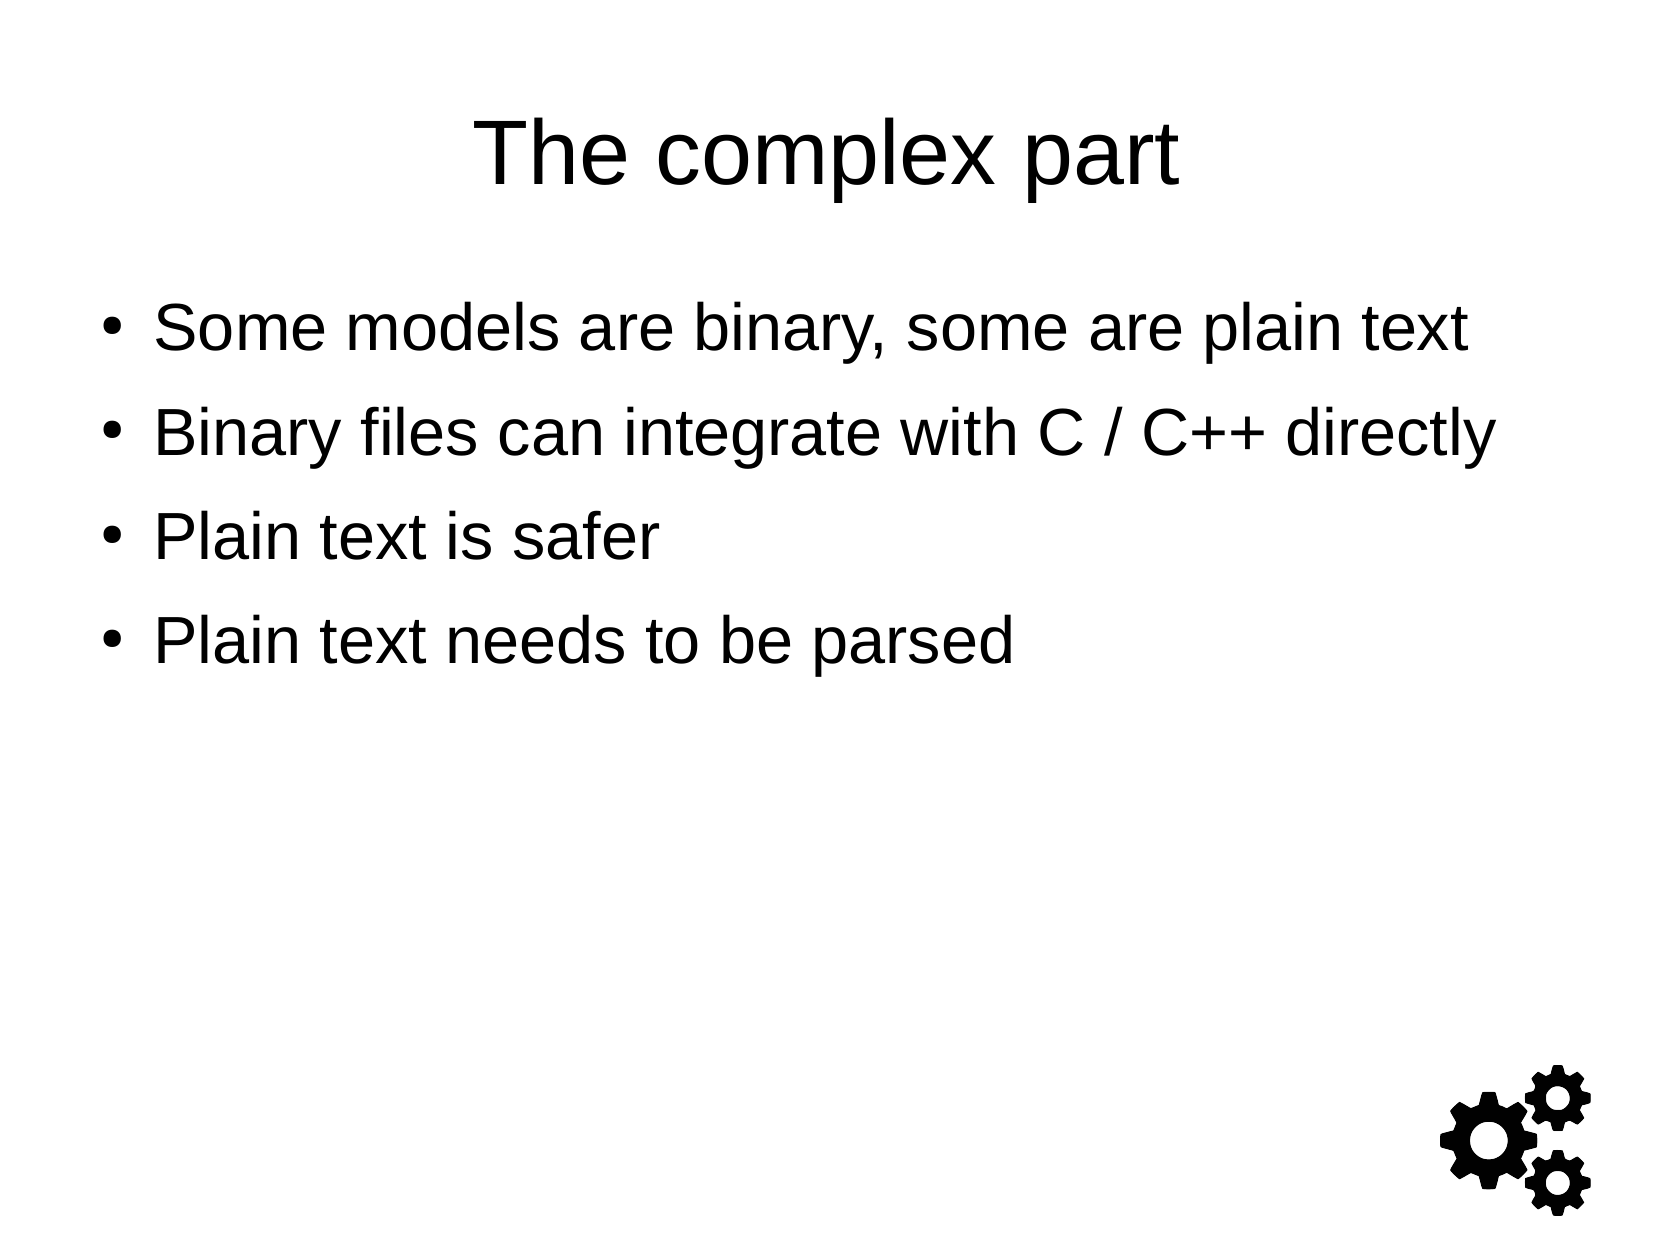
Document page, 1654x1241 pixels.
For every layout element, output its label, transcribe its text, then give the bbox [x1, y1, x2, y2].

picture [1440, 1065, 1591, 1216]
list Some models are binary, some are plain text Binary files can integrate with C / C++ directly Plain text is safer Plain text needs to be parsed [82, 290, 1571, 1010]
title The complex part [82, 49, 1571, 257]
